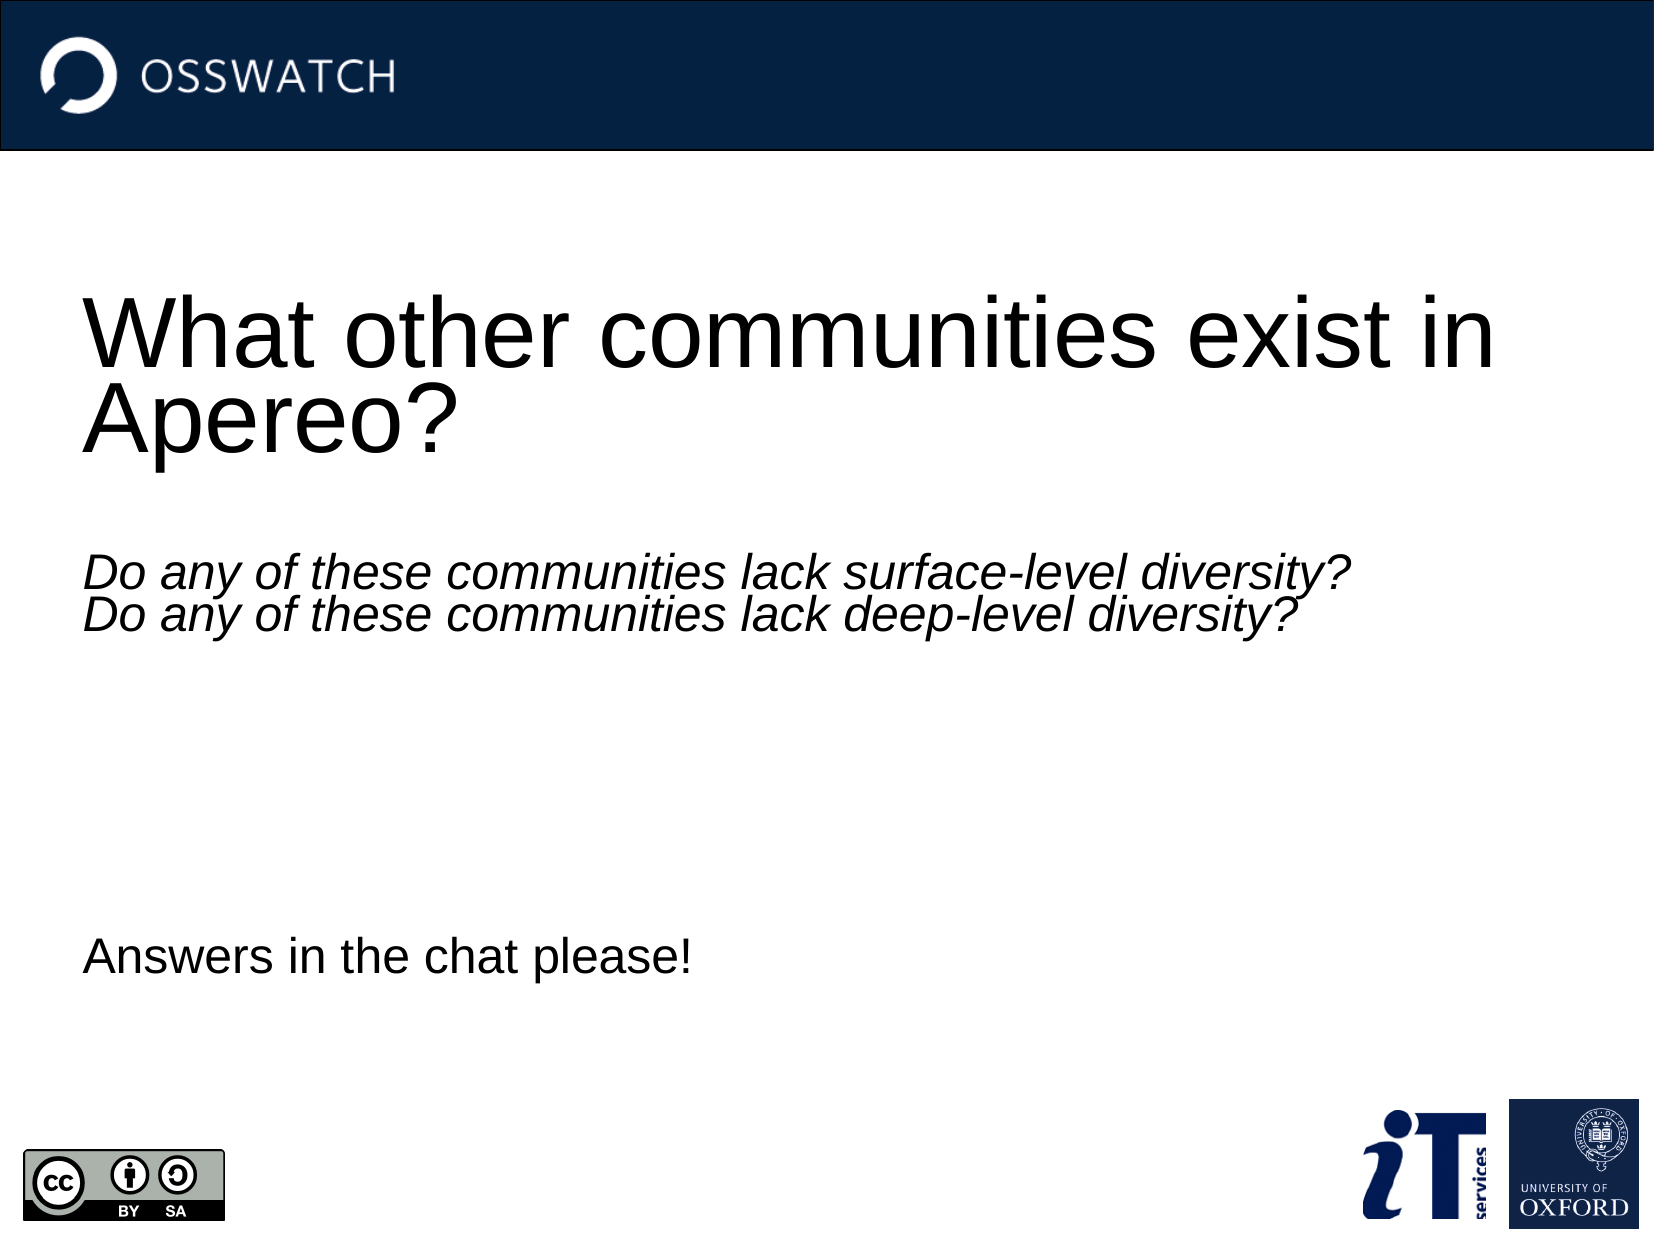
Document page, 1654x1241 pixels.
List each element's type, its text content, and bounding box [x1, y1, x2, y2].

picture [1363, 1110, 1486, 1219]
picture [12, 12, 426, 141]
picture [23, 1149, 225, 1221]
text_box What other communities exist in Apereo? Do any of these communities lack surface-level diversity? Do any of these communities lack deep-level diversity? [82, 194, 1569, 795]
picture [1509, 1099, 1639, 1229]
text_box Answers in the chat please! [82, 879, 1569, 1090]
